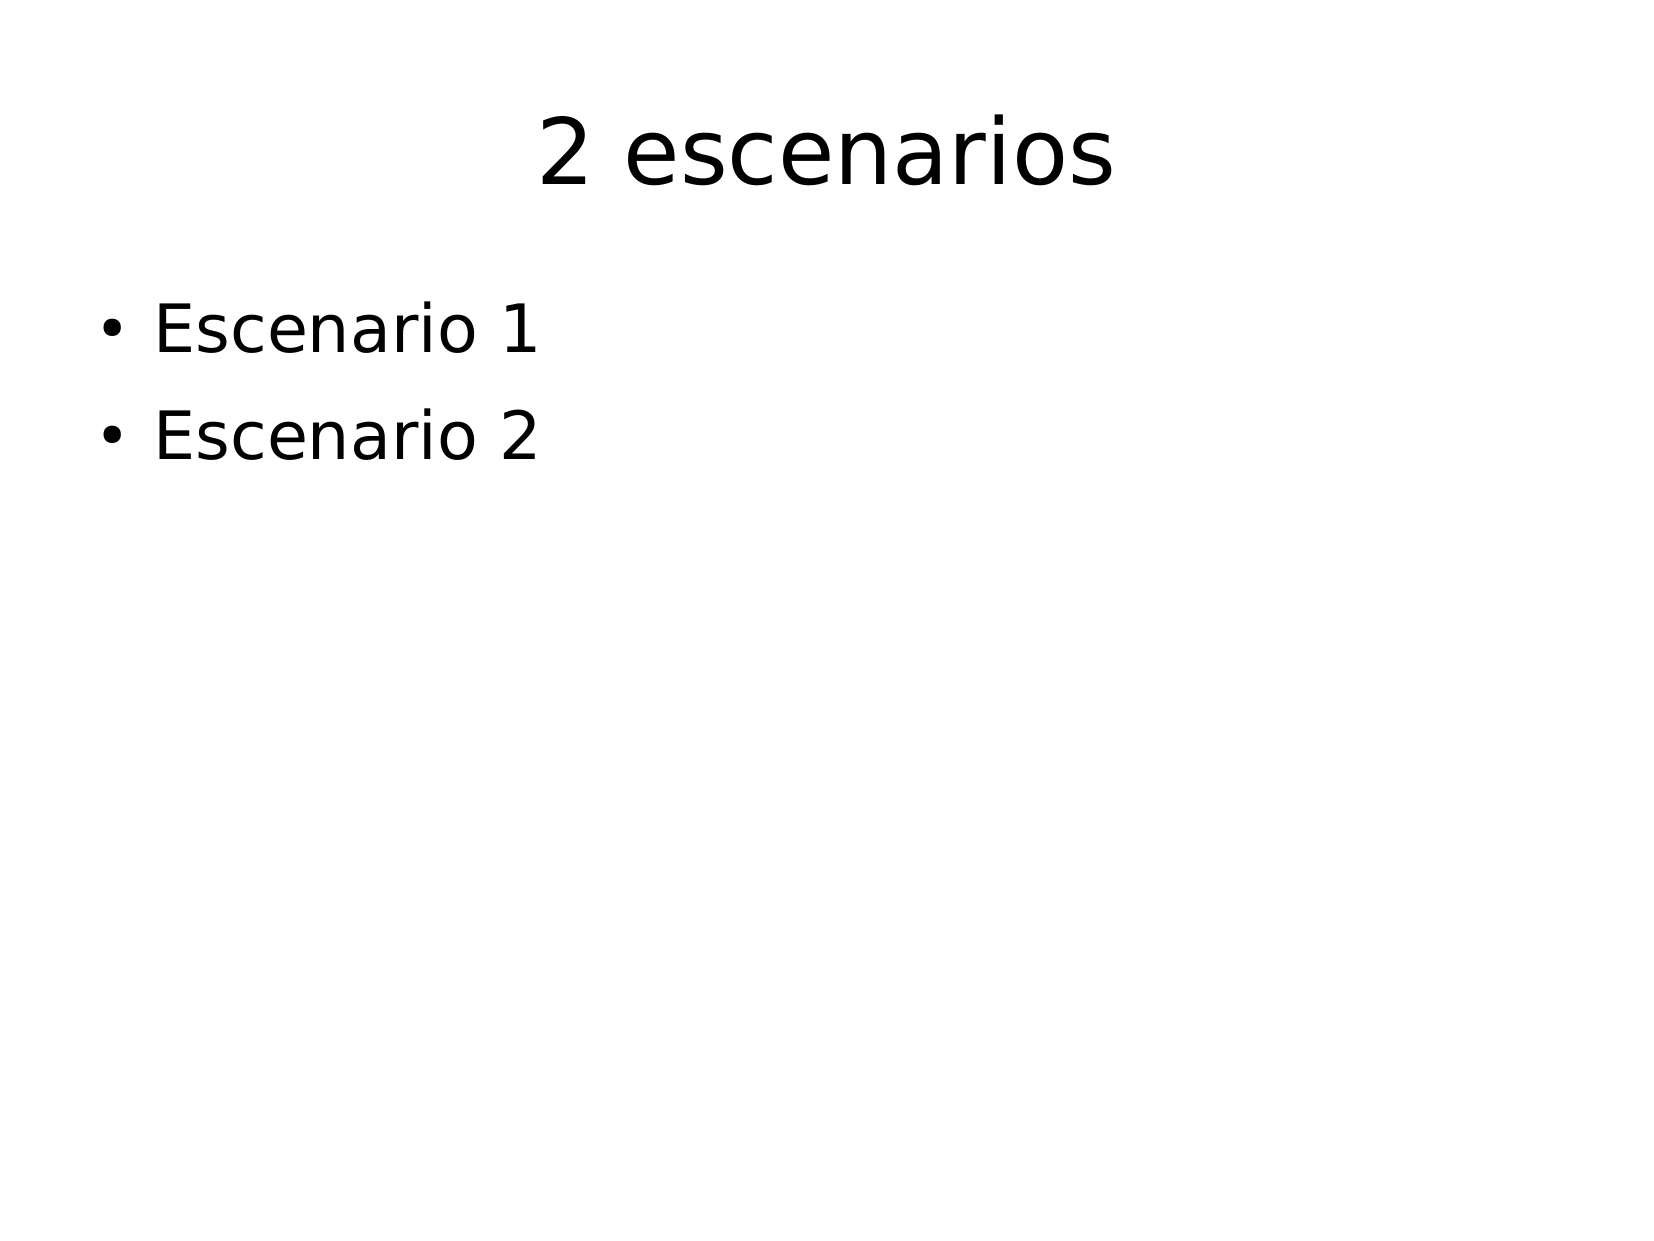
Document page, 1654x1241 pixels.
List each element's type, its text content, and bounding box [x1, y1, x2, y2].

title 2 escenarios [82, 49, 1571, 257]
list Escenario 1 Escenario 2 [82, 290, 1571, 1010]
